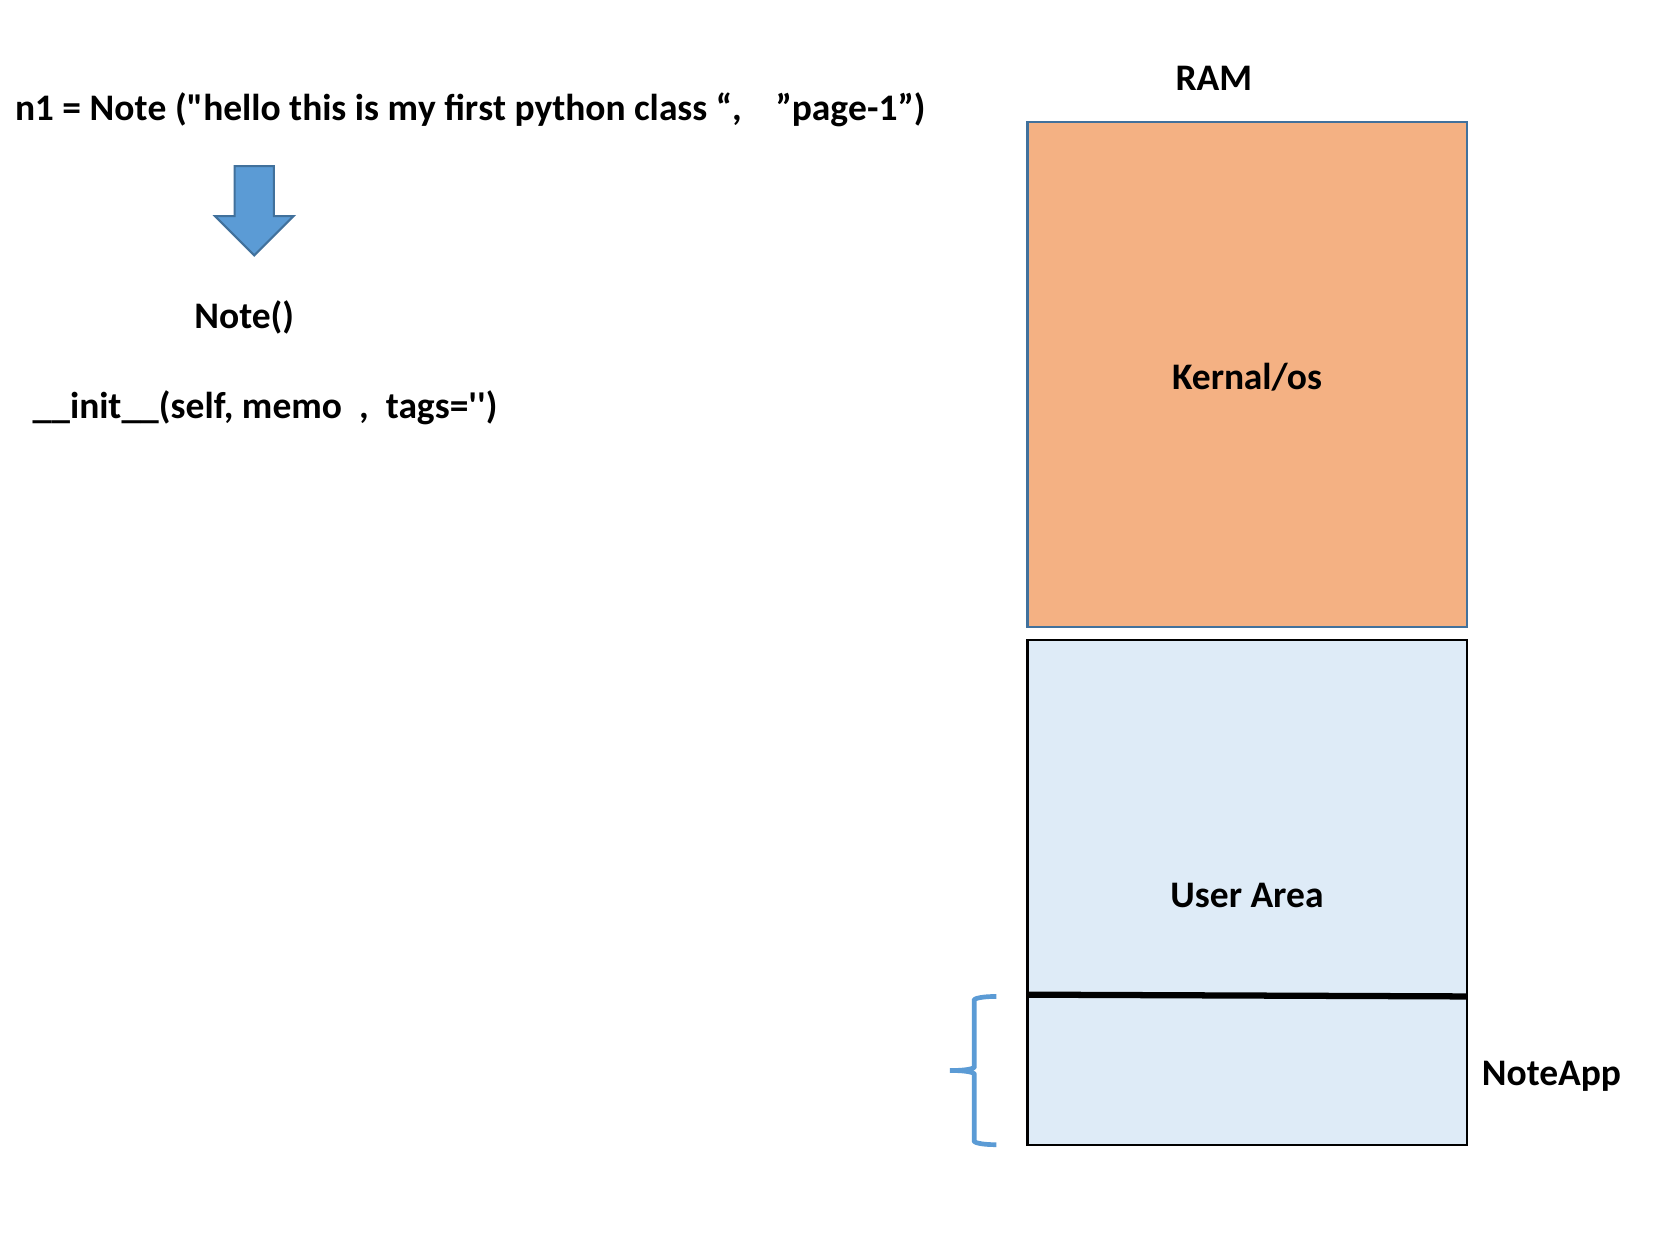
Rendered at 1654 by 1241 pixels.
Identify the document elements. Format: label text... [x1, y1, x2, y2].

text_box User Area [1028, 998, 1467, 1145]
text_box RAM [1160, 45, 1276, 107]
text_box [215, 166, 294, 256]
text_box n1 = Note ("hello this is my first python class “, ”page-1”) [0, 76, 972, 136]
text_box NoteApp [1466, 1040, 1638, 1101]
text_box Note() __init__(self, memo , tags='') [18, 283, 514, 433]
text_box Kernal/os [1028, 122, 1467, 627]
text_box User Area [1028, 640, 1467, 993]
